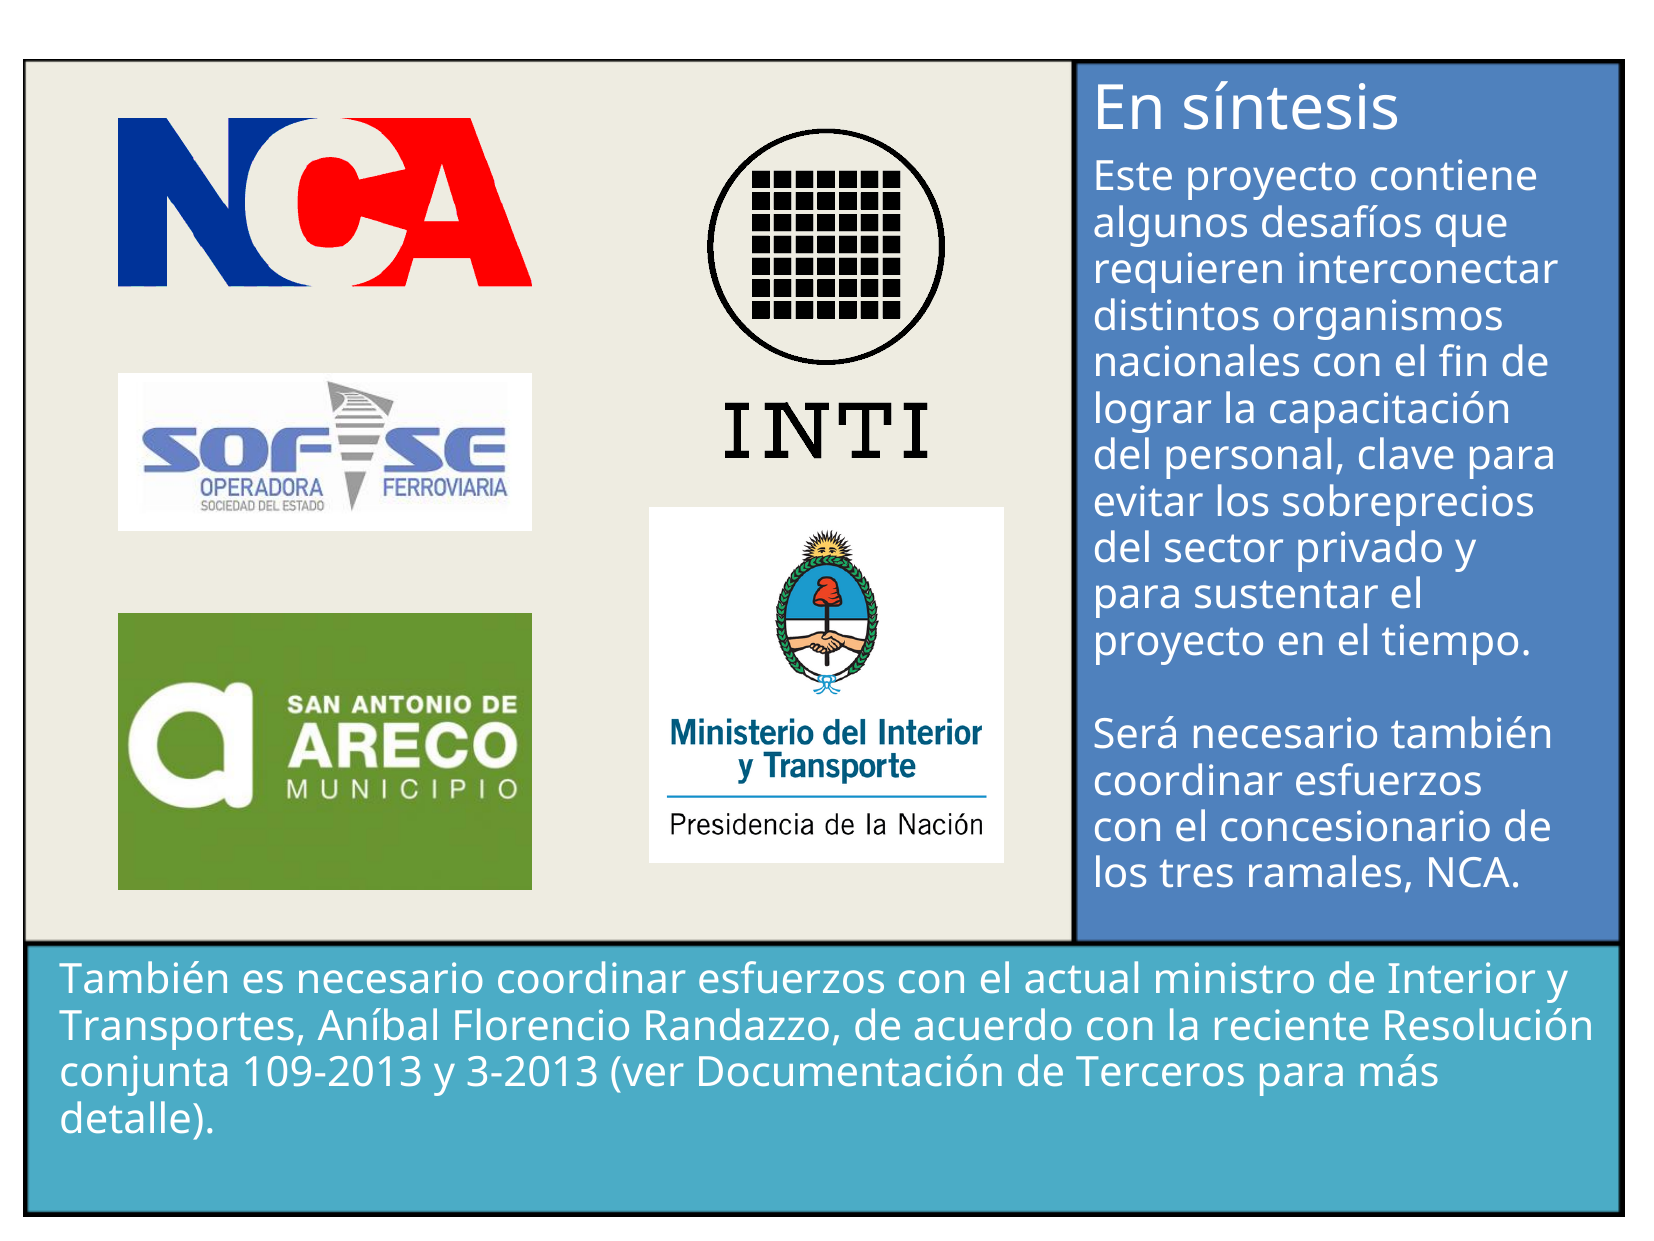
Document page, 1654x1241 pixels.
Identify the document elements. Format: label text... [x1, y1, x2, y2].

text_box En síntesis [1092, 73, 1565, 153]
text_box Este proyecto contiene algunos desafíos que requieren interconectar distintos organismos nacionales con el fin de lograr la capacitación del personal, clave para evitar los sobreprecios del sector privado y para sustentar el proyecto en el tiempo. Será necesario también coordinar esfuerzos con el concesionario de los tres ramales, NCA. [1092, 153, 1565, 848]
picture [23, 59, 1630, 1222]
text_box También es necesario coordinar esfuerzos con el actual ministro de Interior y Transportes, Aníbal Florencio Randazzo, de acuerdo con la reciente Resolución conjunta 109-2013 y 3-2013 (ver Documentación de Terceros para más detalle). [59, 956, 1607, 1190]
